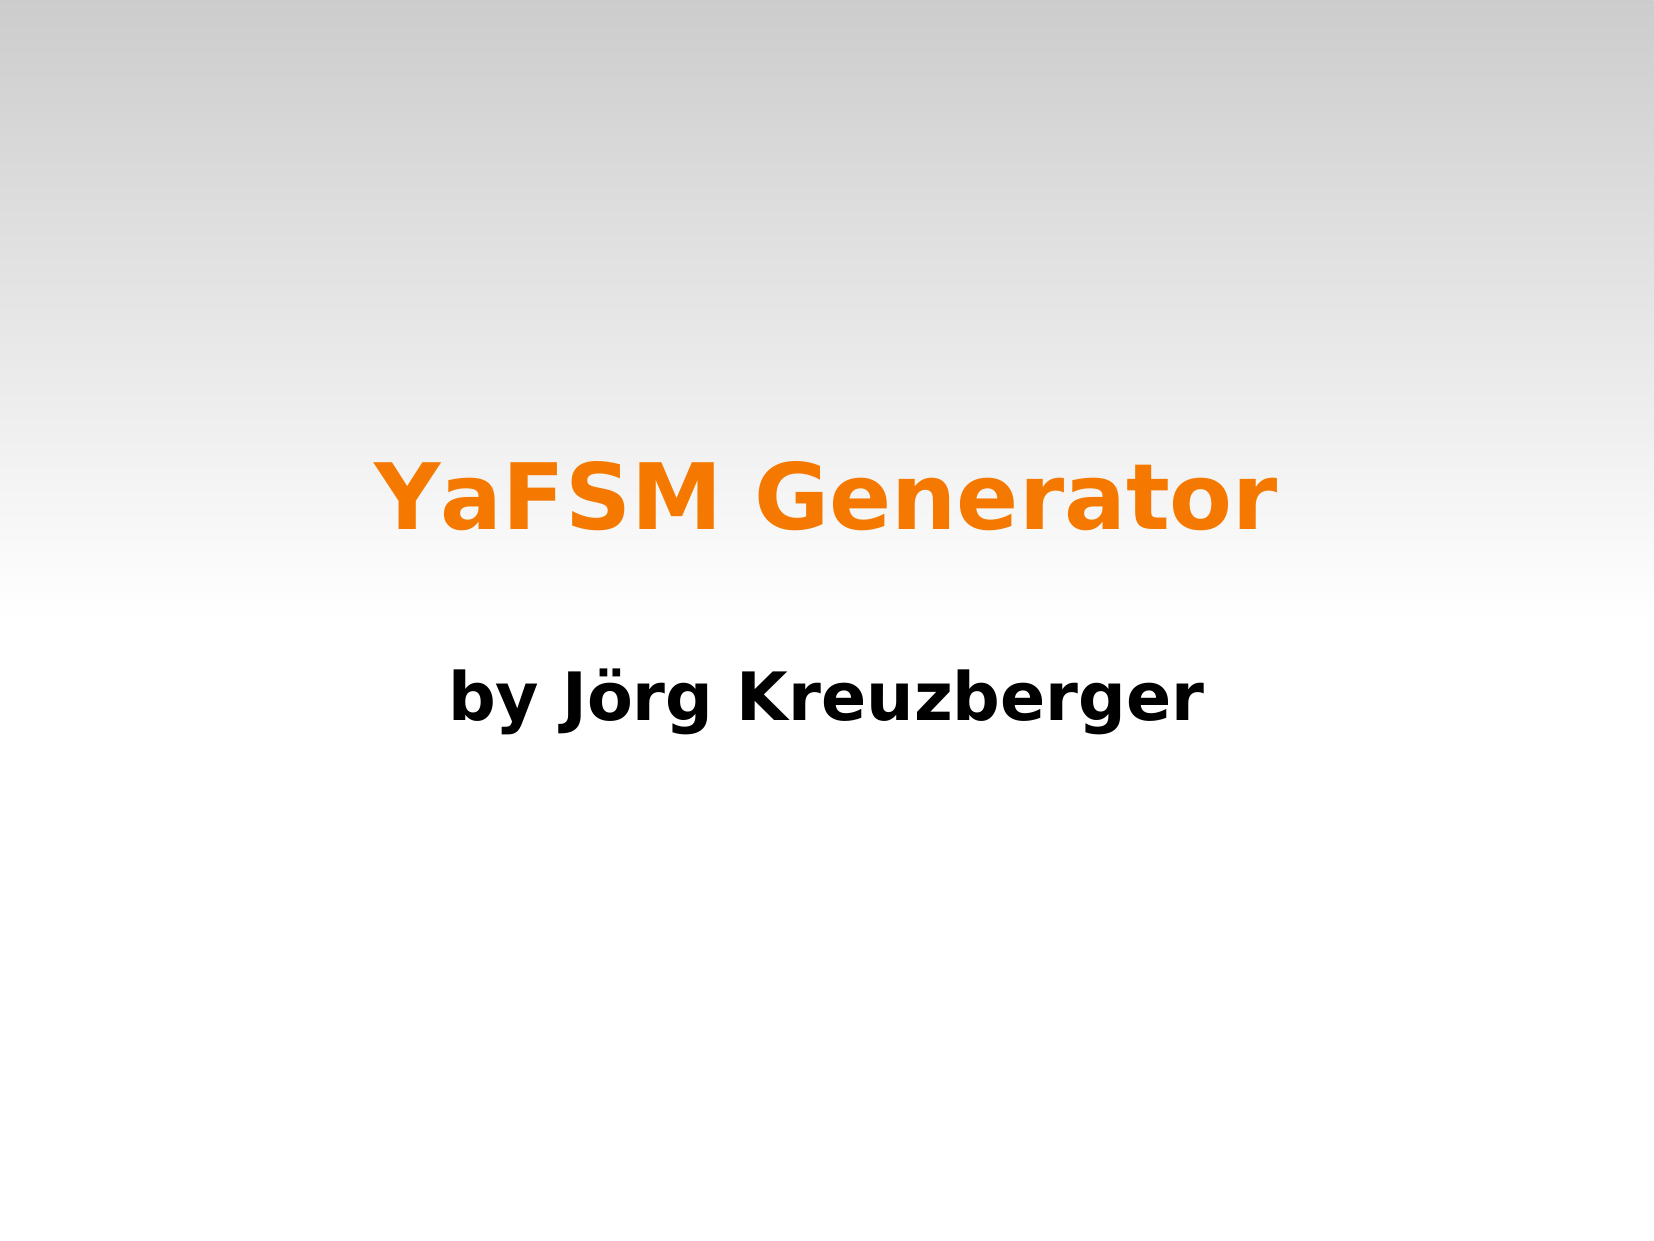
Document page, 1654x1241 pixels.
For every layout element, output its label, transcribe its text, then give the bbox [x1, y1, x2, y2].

title YaFSM Generator by Jörg Kreuzberger [82, 444, 1571, 736]
